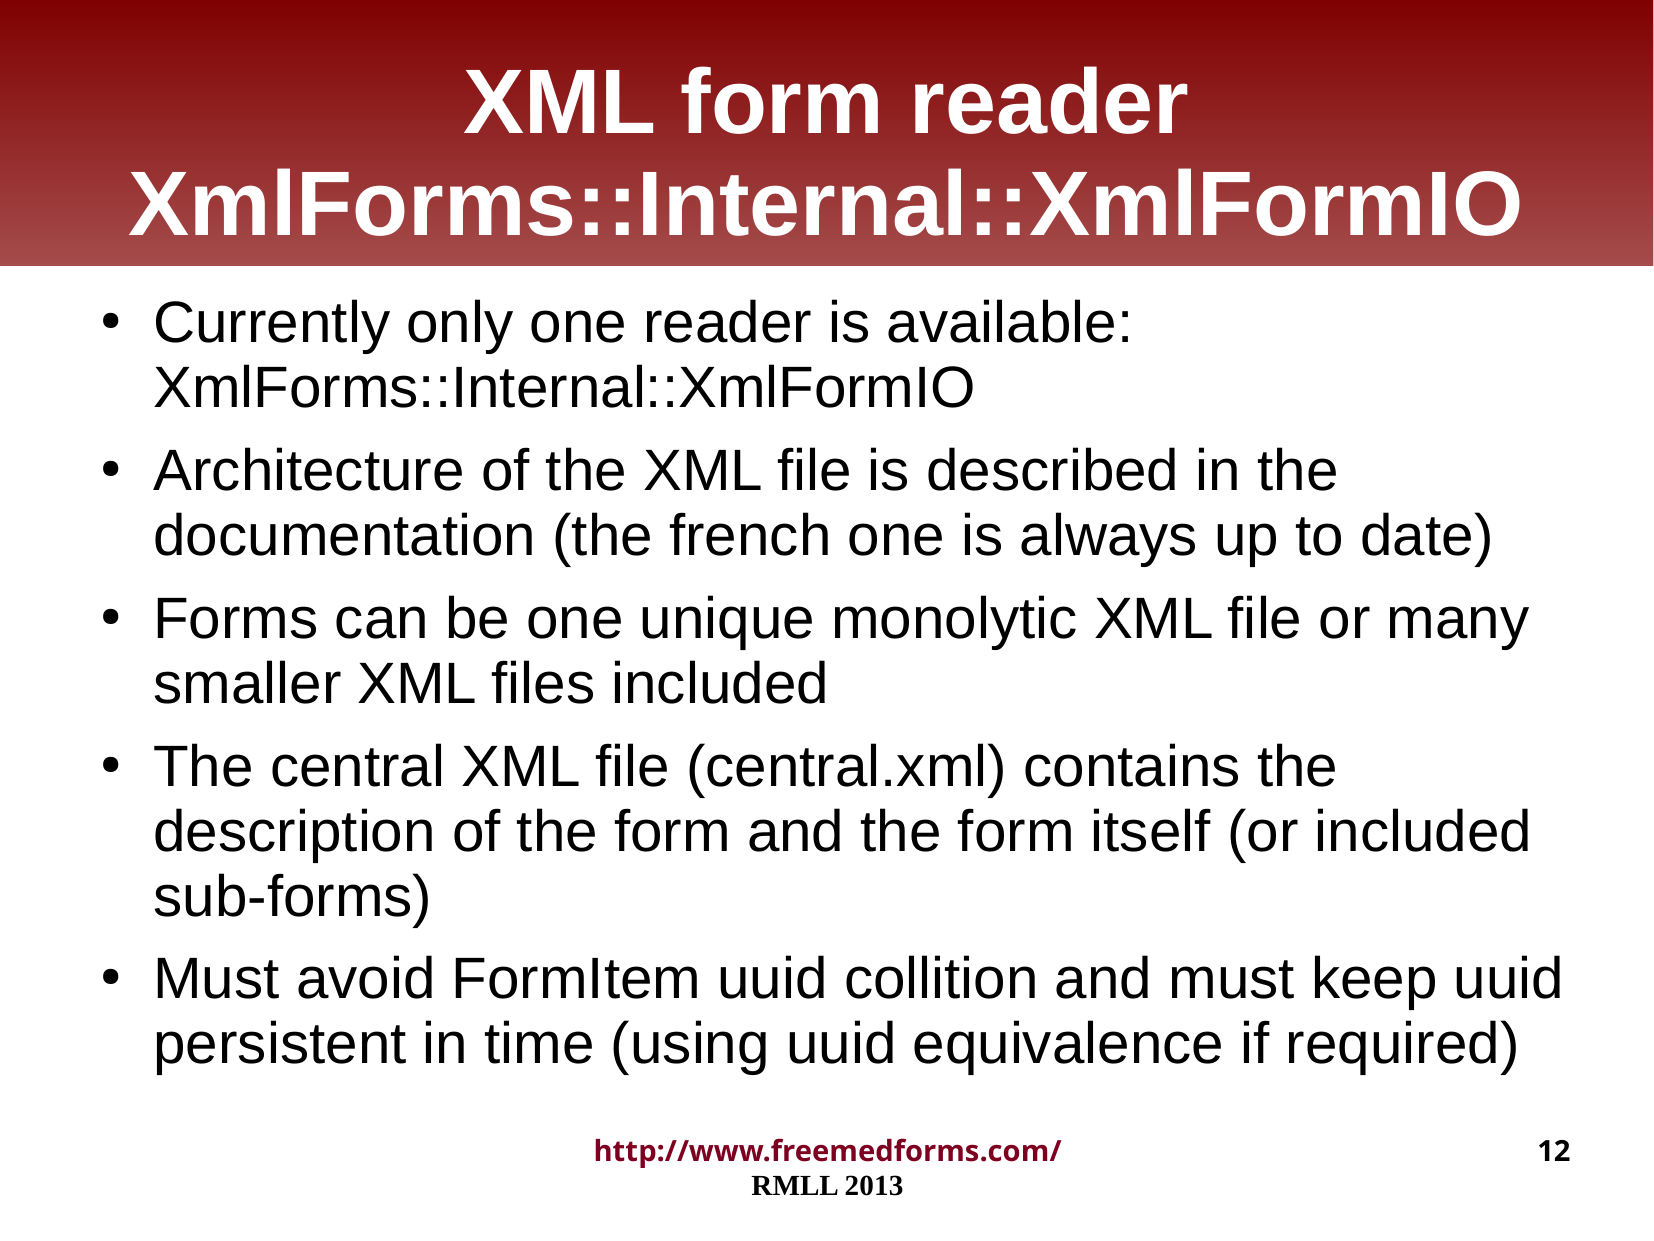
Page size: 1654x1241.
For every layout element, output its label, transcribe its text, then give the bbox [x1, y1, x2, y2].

title XML form reader XmlForms::Internal::XmlFormIO [29, 49, 1625, 257]
list Currently only one reader is available: XmlForms::Internal::XmlFormIO Architecture of the XML file is described in the documentation (the french one is always up to date) Forms can be one unique monolytic XML file or many smaller XML files included The central XML file (central.xml) contains the description of the form and the form itself (or included sub-forms) Must avoid FormItem uuid collition and must keep uuid persistent in time (using uuid equivalence if required) [82, 290, 1571, 1160]
